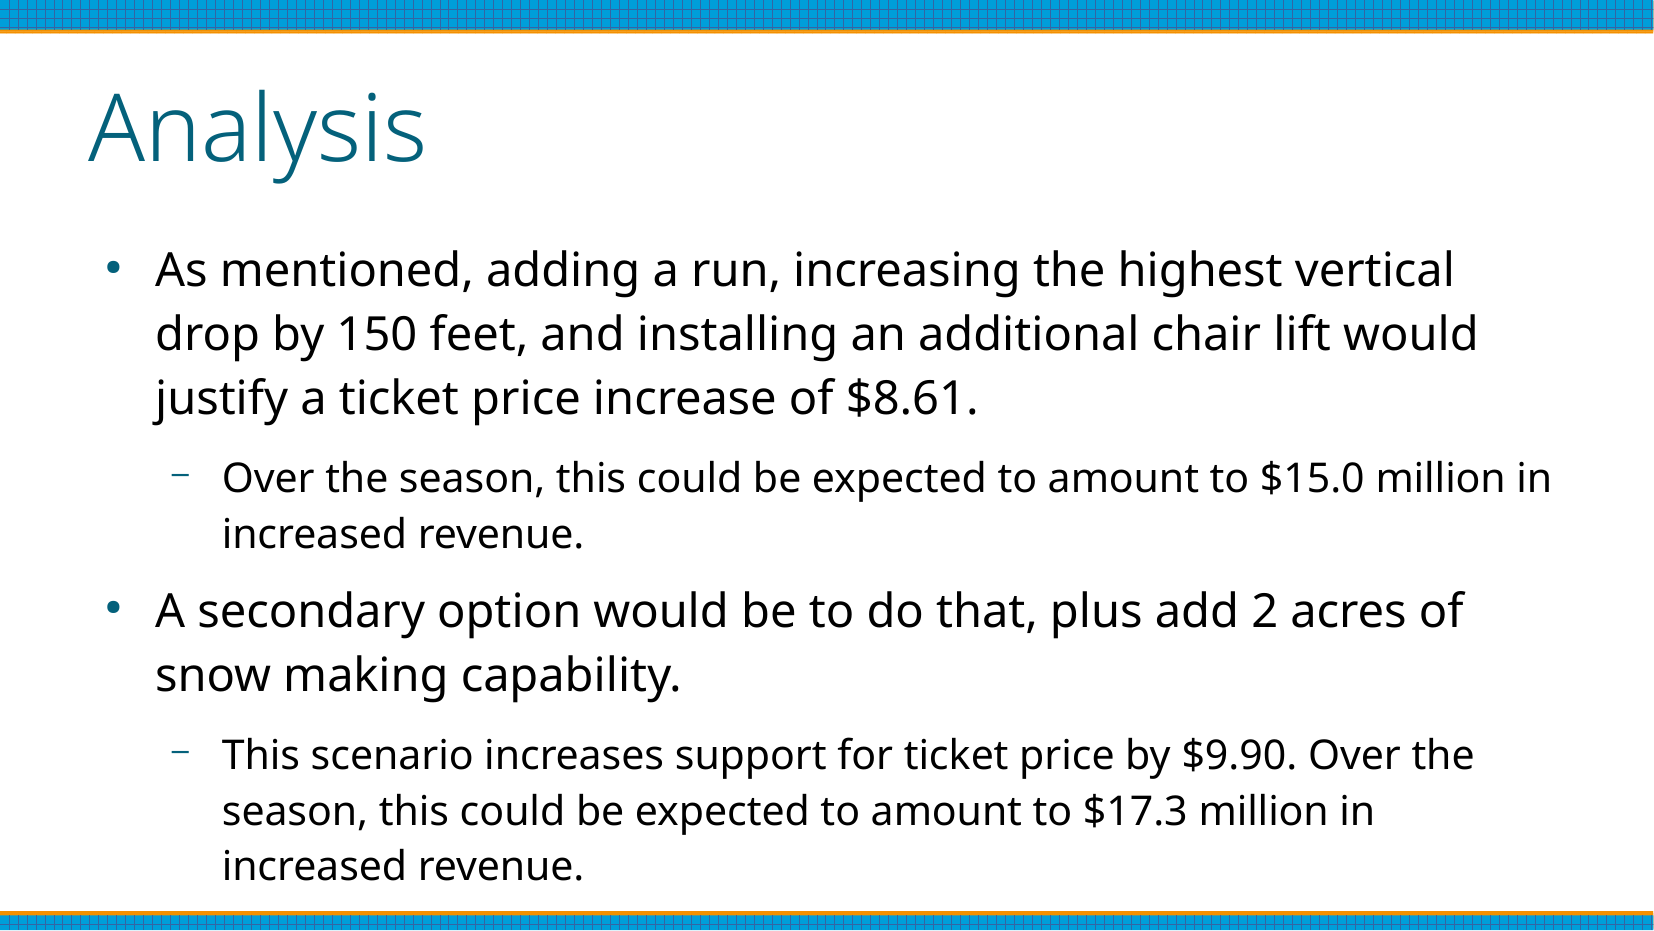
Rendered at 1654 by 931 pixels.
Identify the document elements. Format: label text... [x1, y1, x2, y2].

list As mentioned, adding a run, increasing the highest vertical drop by 150 feet, and installing an additional chair lift would justify a ticket price increase of $8.61. Over the season, this could be expected to amount to $15.0 million in increased revenue. A secondary option would be to do that, plus add 2 acres of snow making capability. This scenario increases support for ticket price by $9.90. Over the season, this could be expected to amount to $17.3 million in increased revenue. [88, 236, 1565, 901]
title Analysis [88, 44, 1565, 207]
